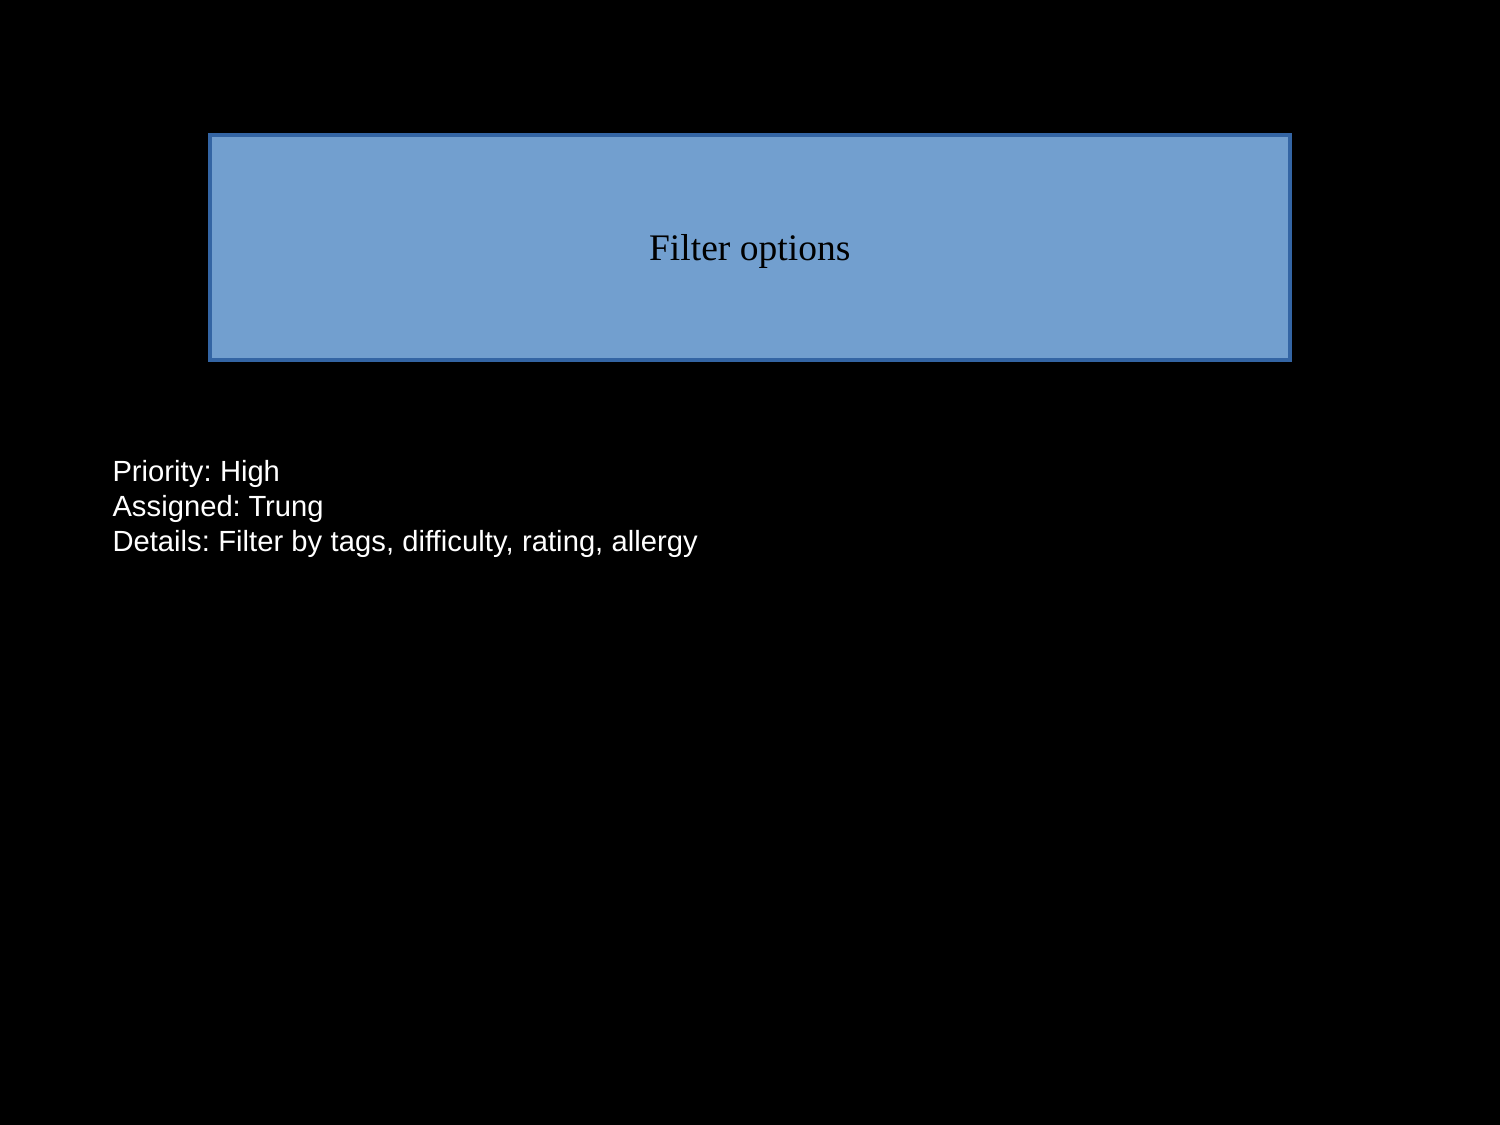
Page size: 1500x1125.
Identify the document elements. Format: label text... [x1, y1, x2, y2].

text_box Filter options [210, 135, 1291, 361]
list [75, 263, 1425, 916]
